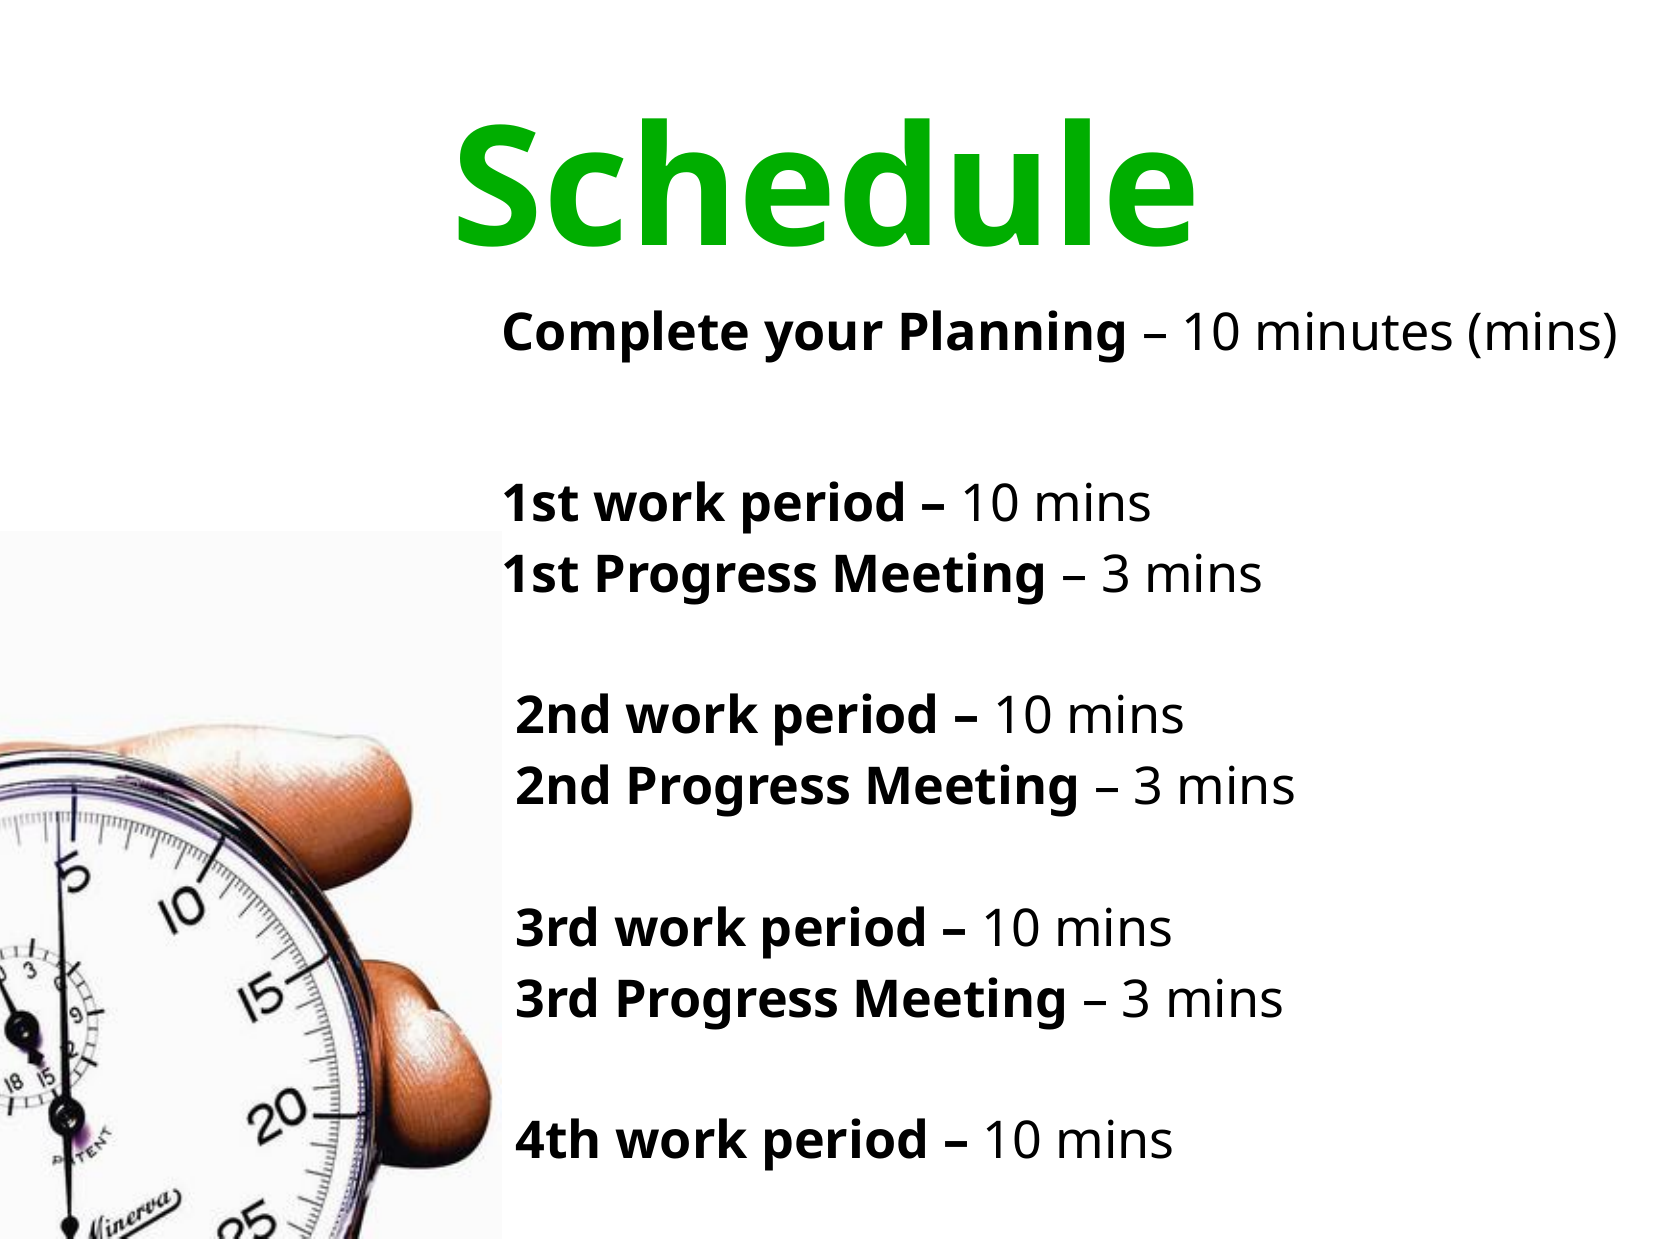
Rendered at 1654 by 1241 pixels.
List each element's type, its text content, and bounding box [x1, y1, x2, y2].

title Schedule [59, 66, 1595, 296]
list Complete your Planning – 10 minutes (mins) 1st work period – 10 mins 1st Progress Meeting – 3 mins 2nd work period – 10 mins 2nd Progress Meeting – 3 mins 3rd work period – 10 mins 3rd Progress Meeting – 3 mins 4th work period – 10 mins Demonstration – 3 mins per team [501, 295, 1625, 1241]
picture [0, 531, 501, 1239]
